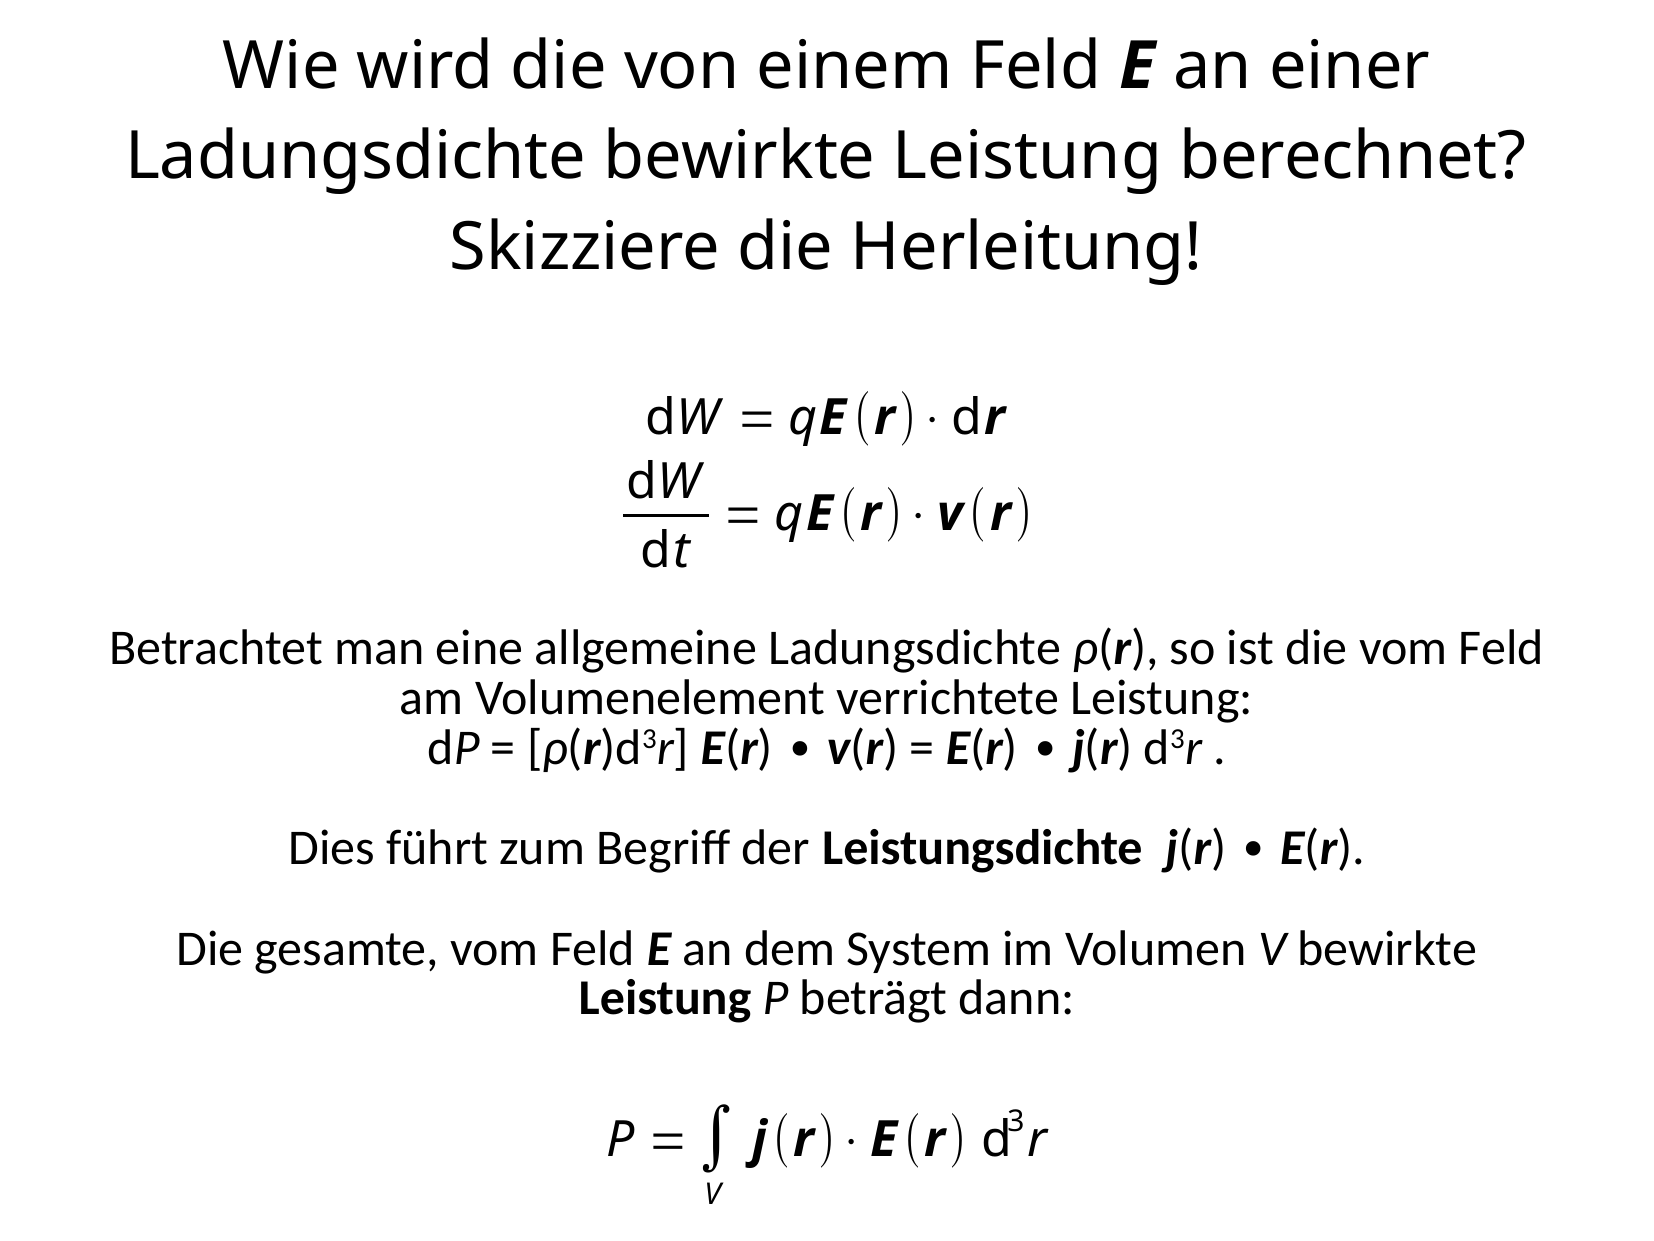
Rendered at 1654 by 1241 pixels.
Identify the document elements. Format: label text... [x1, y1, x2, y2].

chart [615, 387, 1039, 581]
subtitle Betrachtet man eine allgemeine Ladungsdichte ρ(r), so ist die vom Feld am Volumenelement verrichtete Leistung: dP = [ρ(r)d3r] E(r) ∙ v(r) = E(r) ∙ j(r) d3r . Dies führt zum Begriff der Leistungsdichte j(r) ∙ E(r). Die gesamte, vom Feld E an dem System im Volumen V bewirkte Leistung P beträgt dann: [82, 467, 1571, 1187]
title Wie wird die von einem Feld E an einer Ladungsdichte bewirkte Leistung berechnet? Skizziere die Herleitung! [82, 19, 1571, 287]
chart [599, 1101, 1054, 1214]
